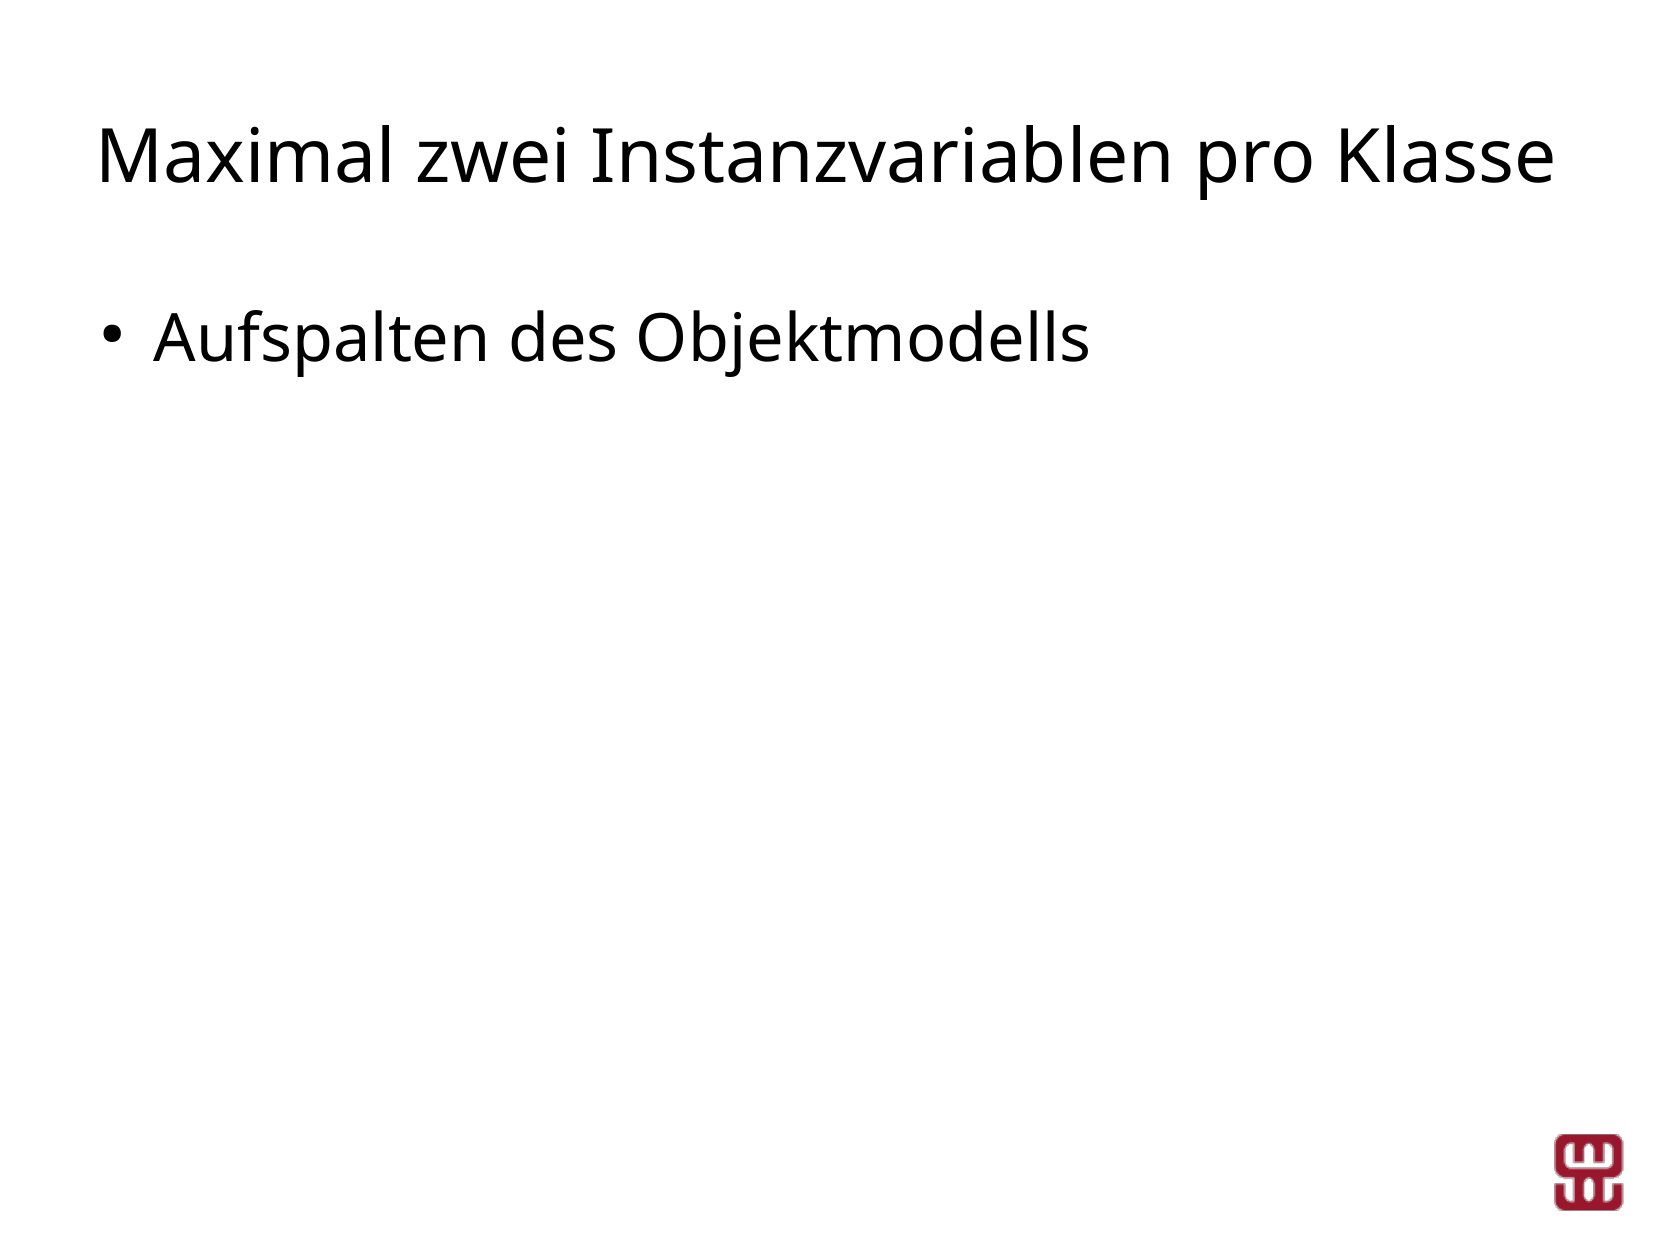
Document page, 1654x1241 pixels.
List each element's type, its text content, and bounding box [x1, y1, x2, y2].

title Maximal zwei Instanzvariablen pro Klasse [82, 56, 1571, 250]
picture [1553, 1133, 1625, 1214]
list Aufspalten des Objektmodells [82, 290, 1571, 1094]
